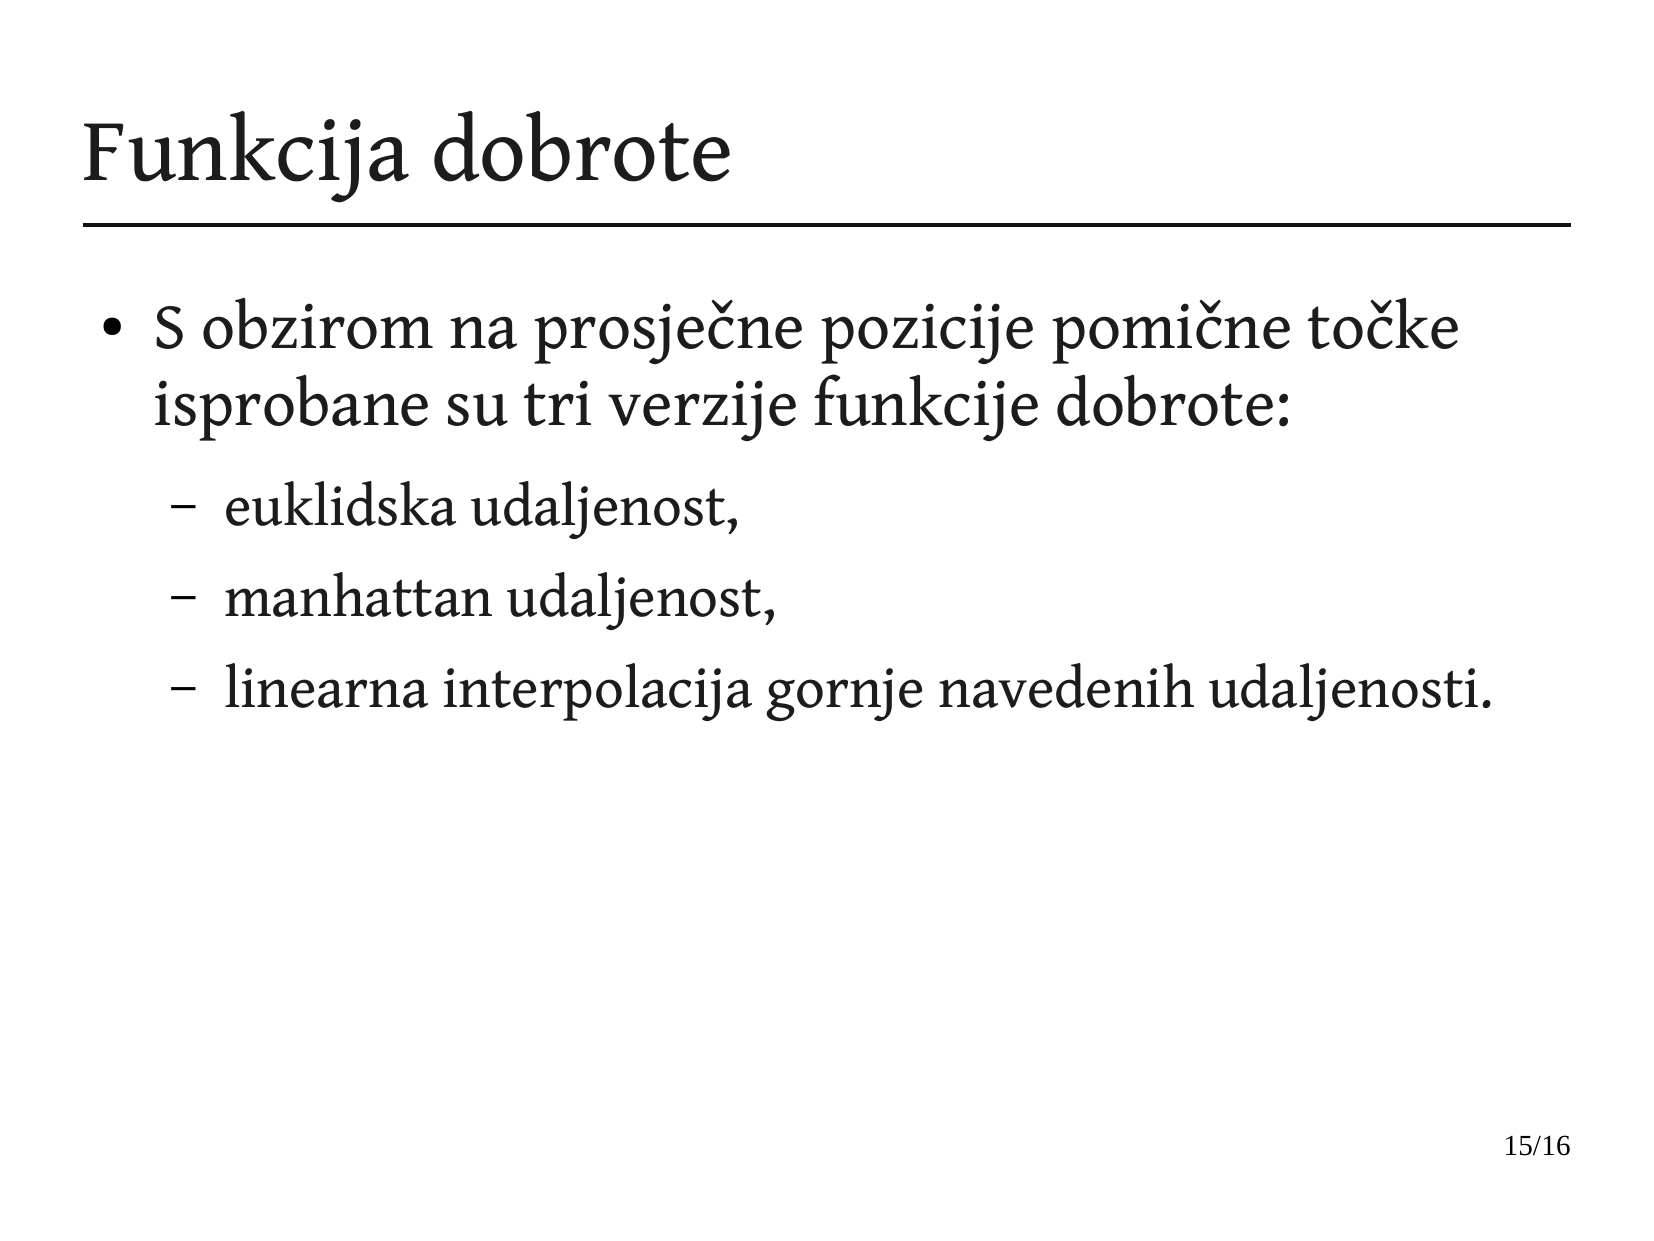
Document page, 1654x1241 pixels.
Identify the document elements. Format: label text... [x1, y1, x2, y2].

list S obzirom na prosječne pozicije pomične točke isprobane su tri verzije funkcije dobrote: euklidska udaljenost, manhattan udaljenost, linearna interpolacija gornje navedenih udaljenosti. [82, 290, 1571, 993]
title Funkcija dobrote [82, 49, 1571, 257]
